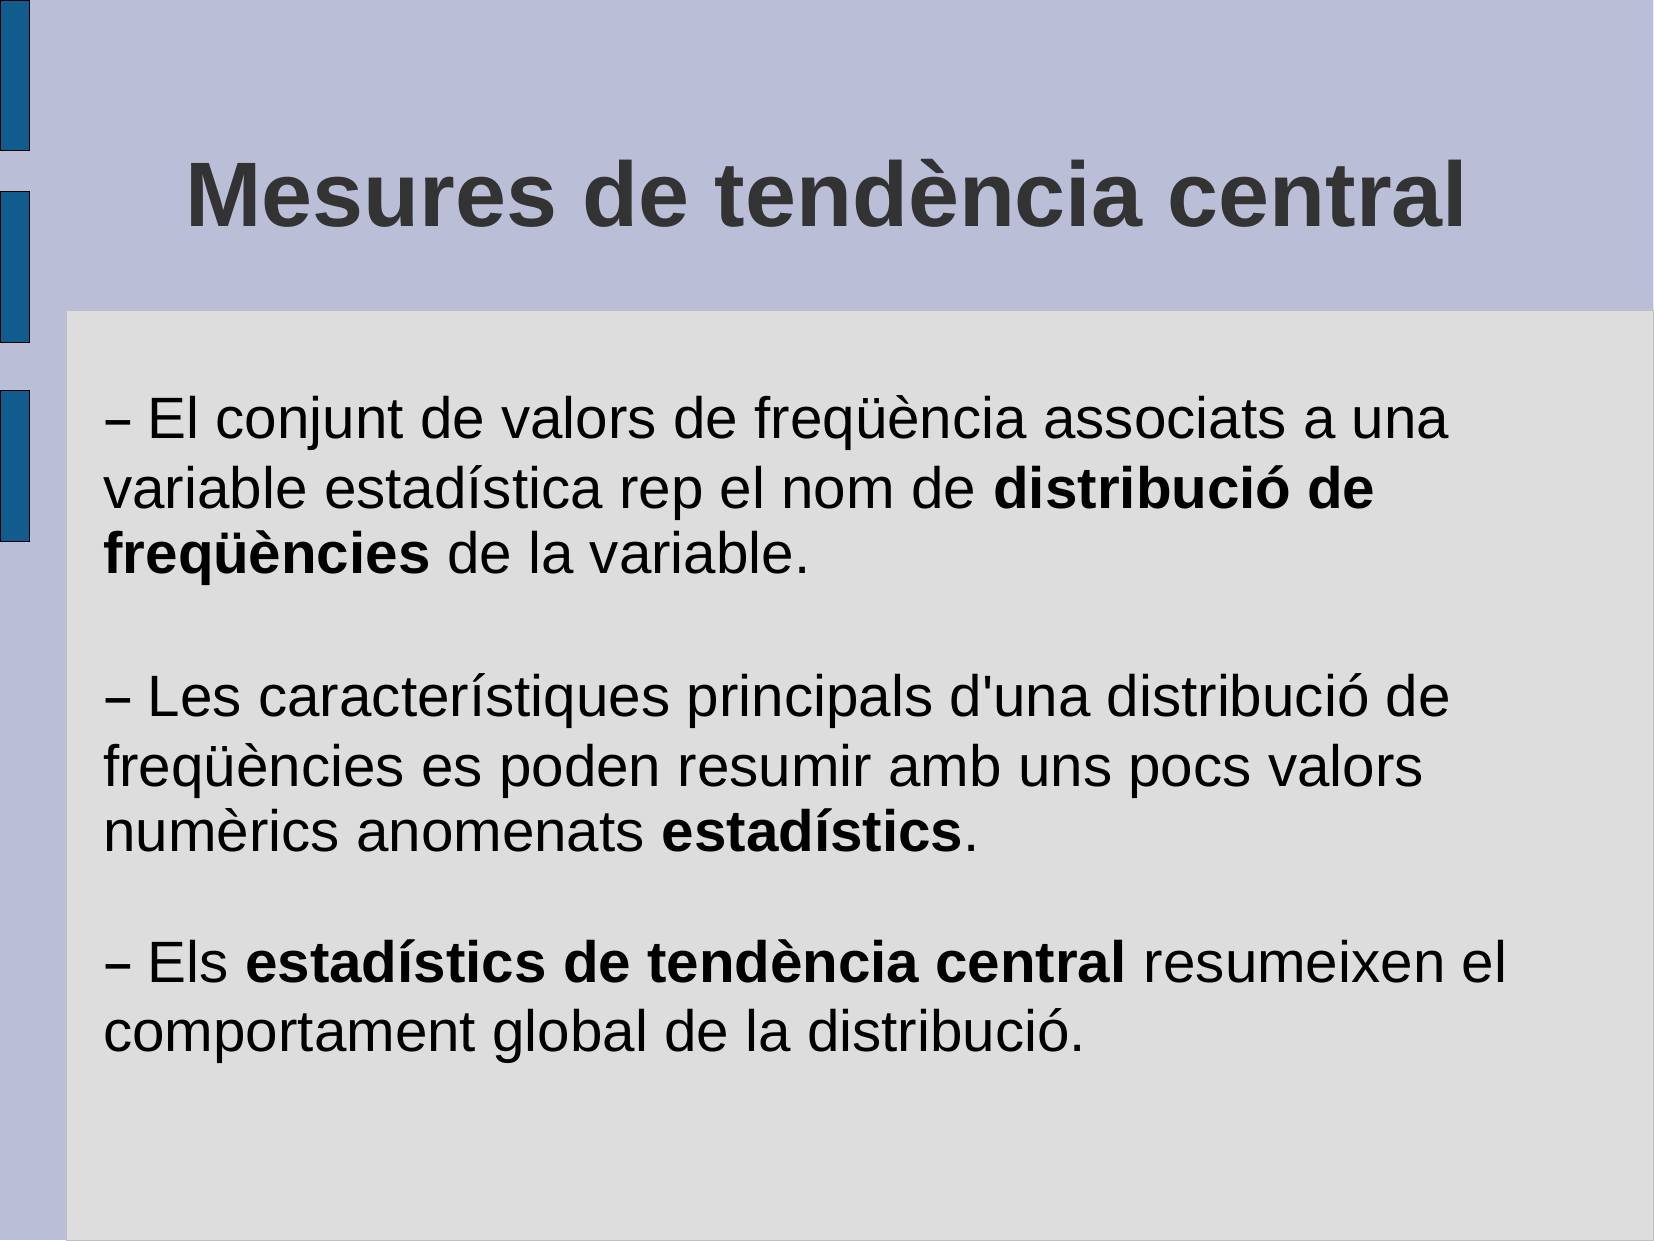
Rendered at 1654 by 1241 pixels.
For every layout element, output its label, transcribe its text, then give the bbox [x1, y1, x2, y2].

text_box – El conjunt de valors de freqüència associats a una variable estadística rep el nom de distribució de freqüències de la variable. [88, 369, 1648, 585]
title Mesures de tendència central [121, 91, 1534, 299]
text_box – Les característiques principals d'una distribució de freqüències es poden resumir amb uns pocs valors numèrics anomenats estadístics. [88, 646, 1654, 861]
text_box – Els estadístics de tendència central resumeixen el comportament global de la distribució. [88, 912, 1654, 1060]
